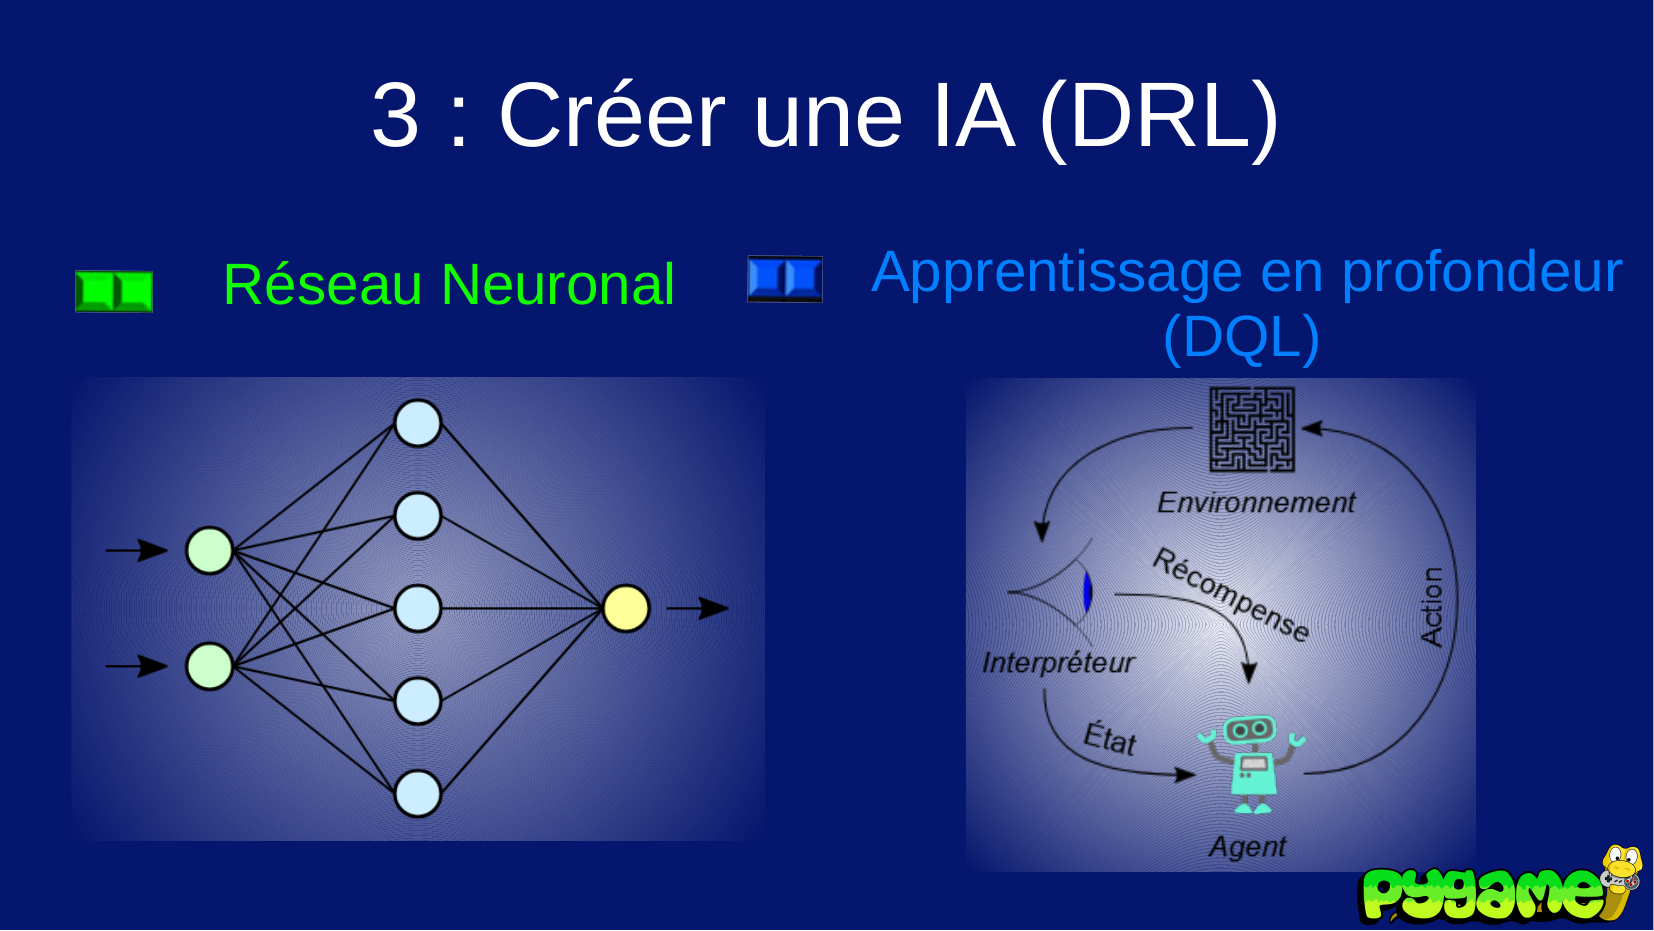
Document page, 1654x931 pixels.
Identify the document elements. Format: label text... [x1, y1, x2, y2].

picture [75, 270, 153, 313]
picture [747, 255, 823, 303]
picture [71, 377, 766, 841]
text_box Réseau Neuronal [191, 244, 717, 325]
picture [965, 378, 1643, 925]
title 3 : Créer une IA (DRL) [82, 37, 1571, 193]
text_box Apprentissage en profondeur (DQL) [840, 231, 1654, 376]
